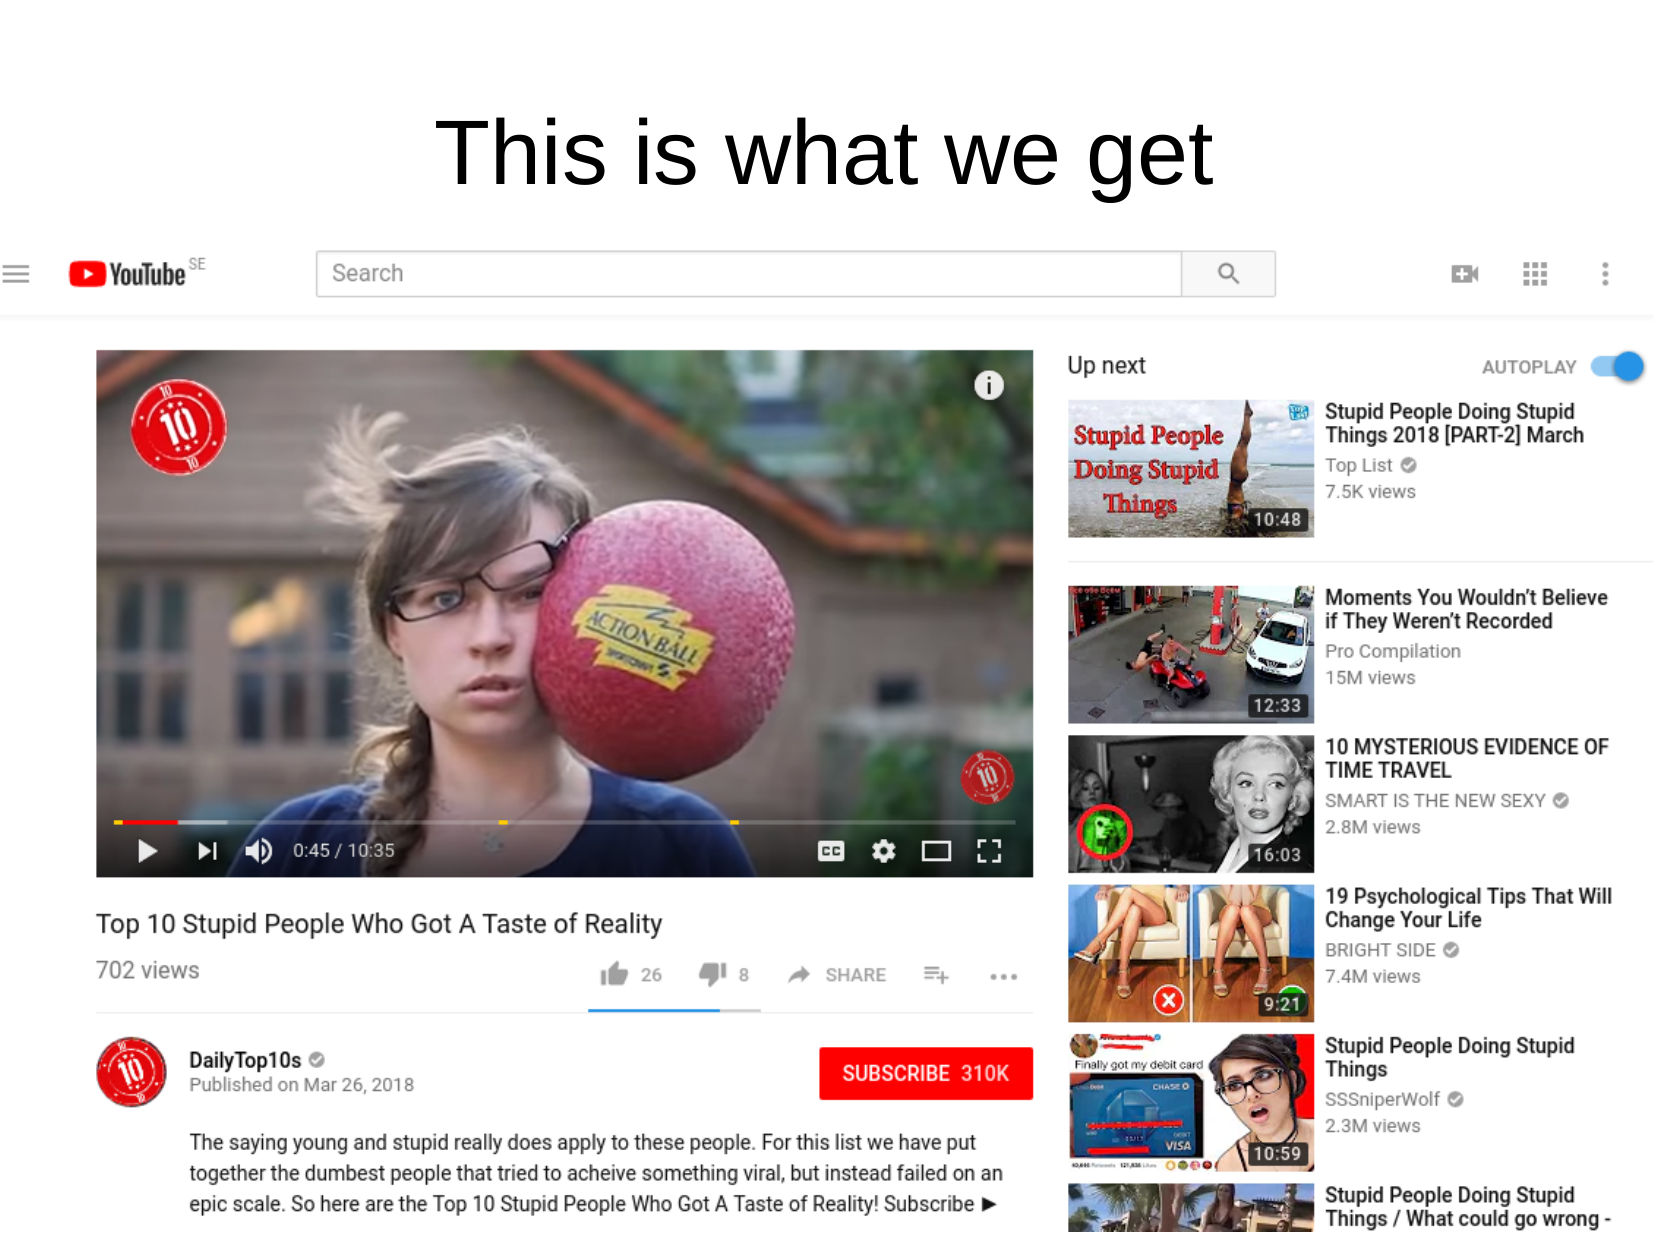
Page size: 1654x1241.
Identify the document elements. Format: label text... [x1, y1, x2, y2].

picture [0, 239, 1654, 1233]
title This is what we get [60, 49, 1591, 239]
